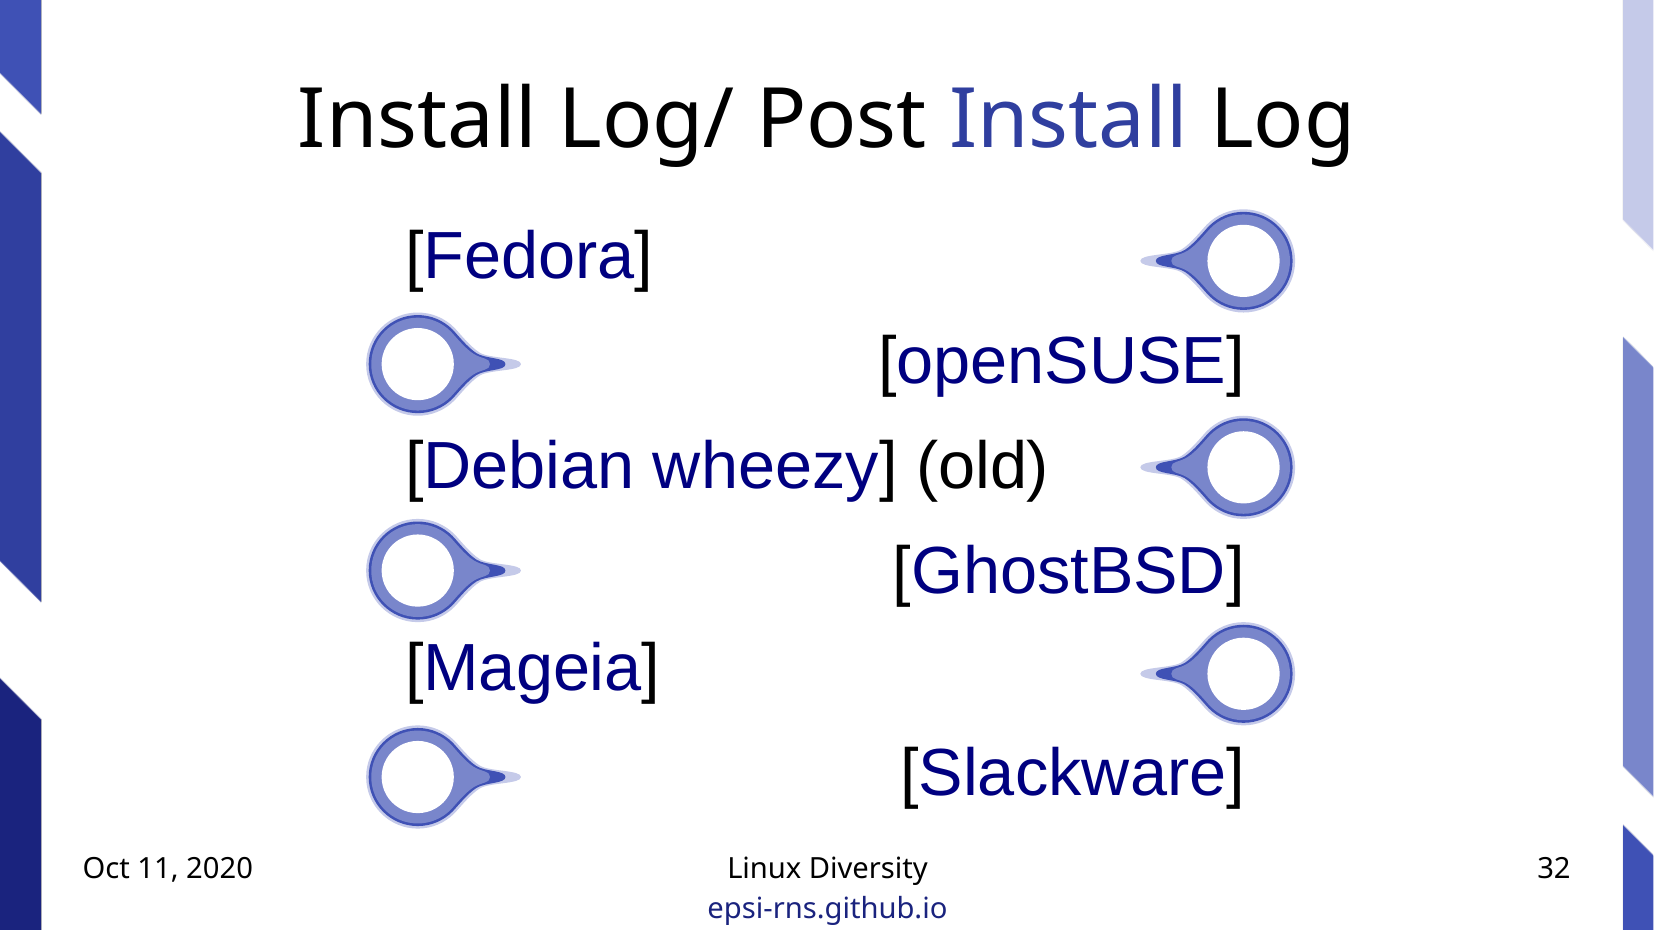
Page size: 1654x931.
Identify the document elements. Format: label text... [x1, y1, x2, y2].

picture [0, 0, 1654, 931]
list [Mageia] [405, 630, 1306, 713]
list [Debian wheezy] (old) [405, 427, 1306, 511]
list [Fedora] [405, 217, 1306, 301]
list [Slackware] [345, 735, 1246, 818]
list [GhostBSD] [345, 532, 1246, 616]
list [openSUSE] [345, 322, 1246, 406]
